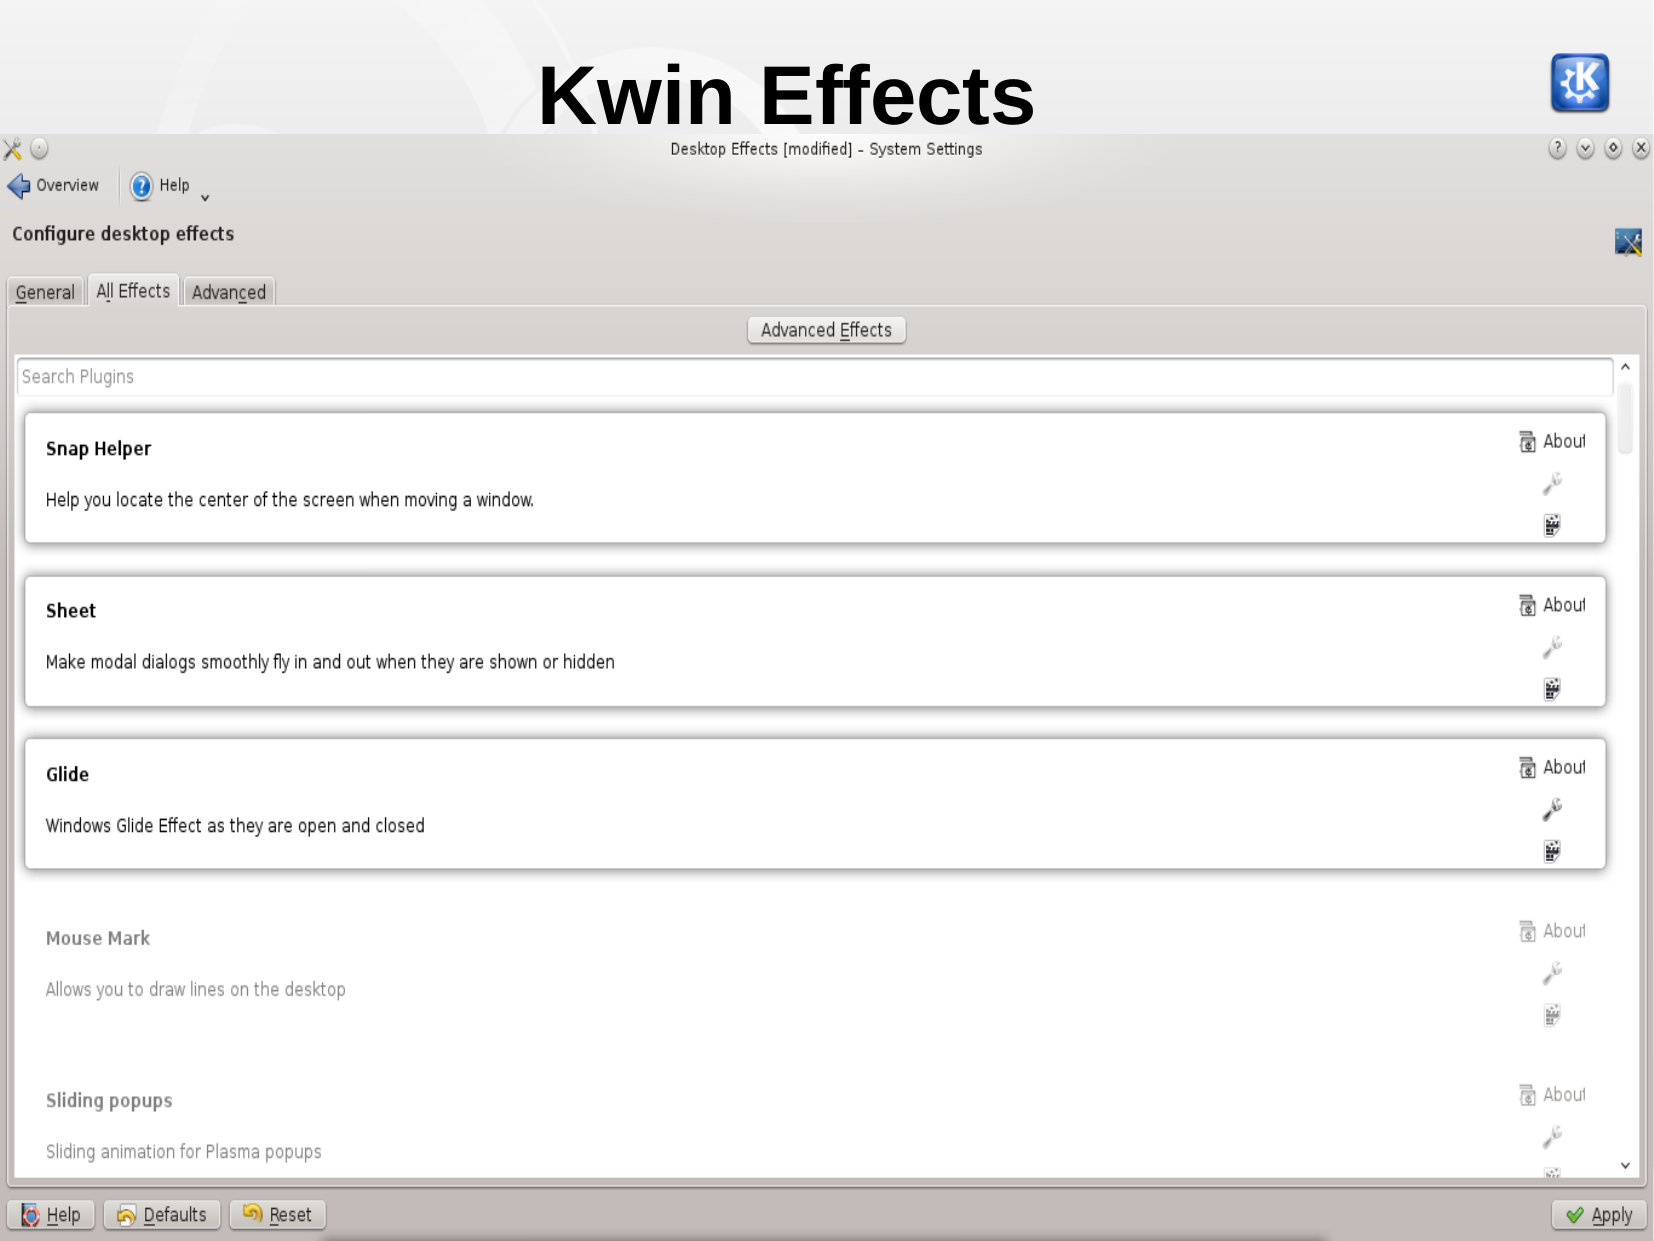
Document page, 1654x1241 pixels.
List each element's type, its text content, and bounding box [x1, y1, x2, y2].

picture [0, 0, 1654, 1241]
text_box Kwin Effects [15, 41, 1561, 134]
